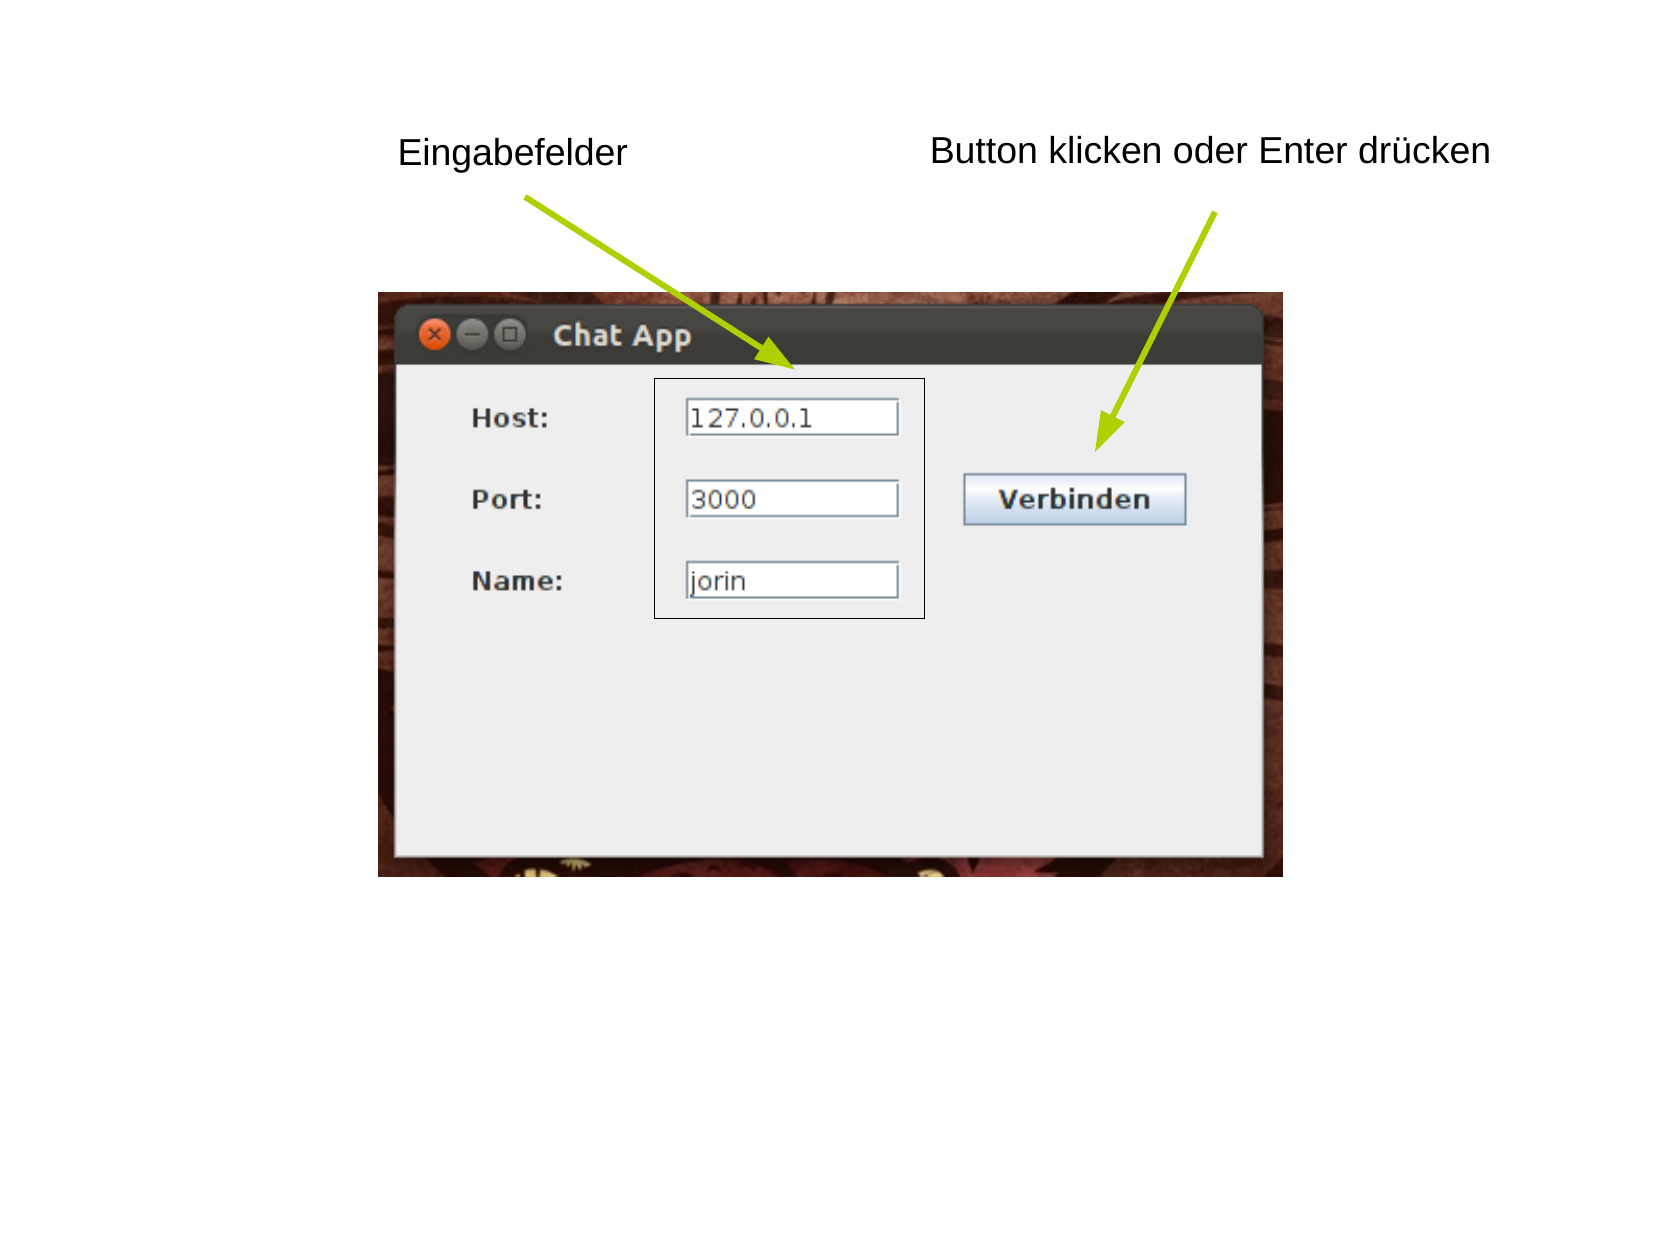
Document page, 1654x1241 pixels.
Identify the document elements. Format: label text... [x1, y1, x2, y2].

picture [378, 292, 1283, 877]
text_box Button klicken oder Enter drücken [915, 121, 1507, 179]
text_box Eingabefelder [382, 123, 643, 181]
